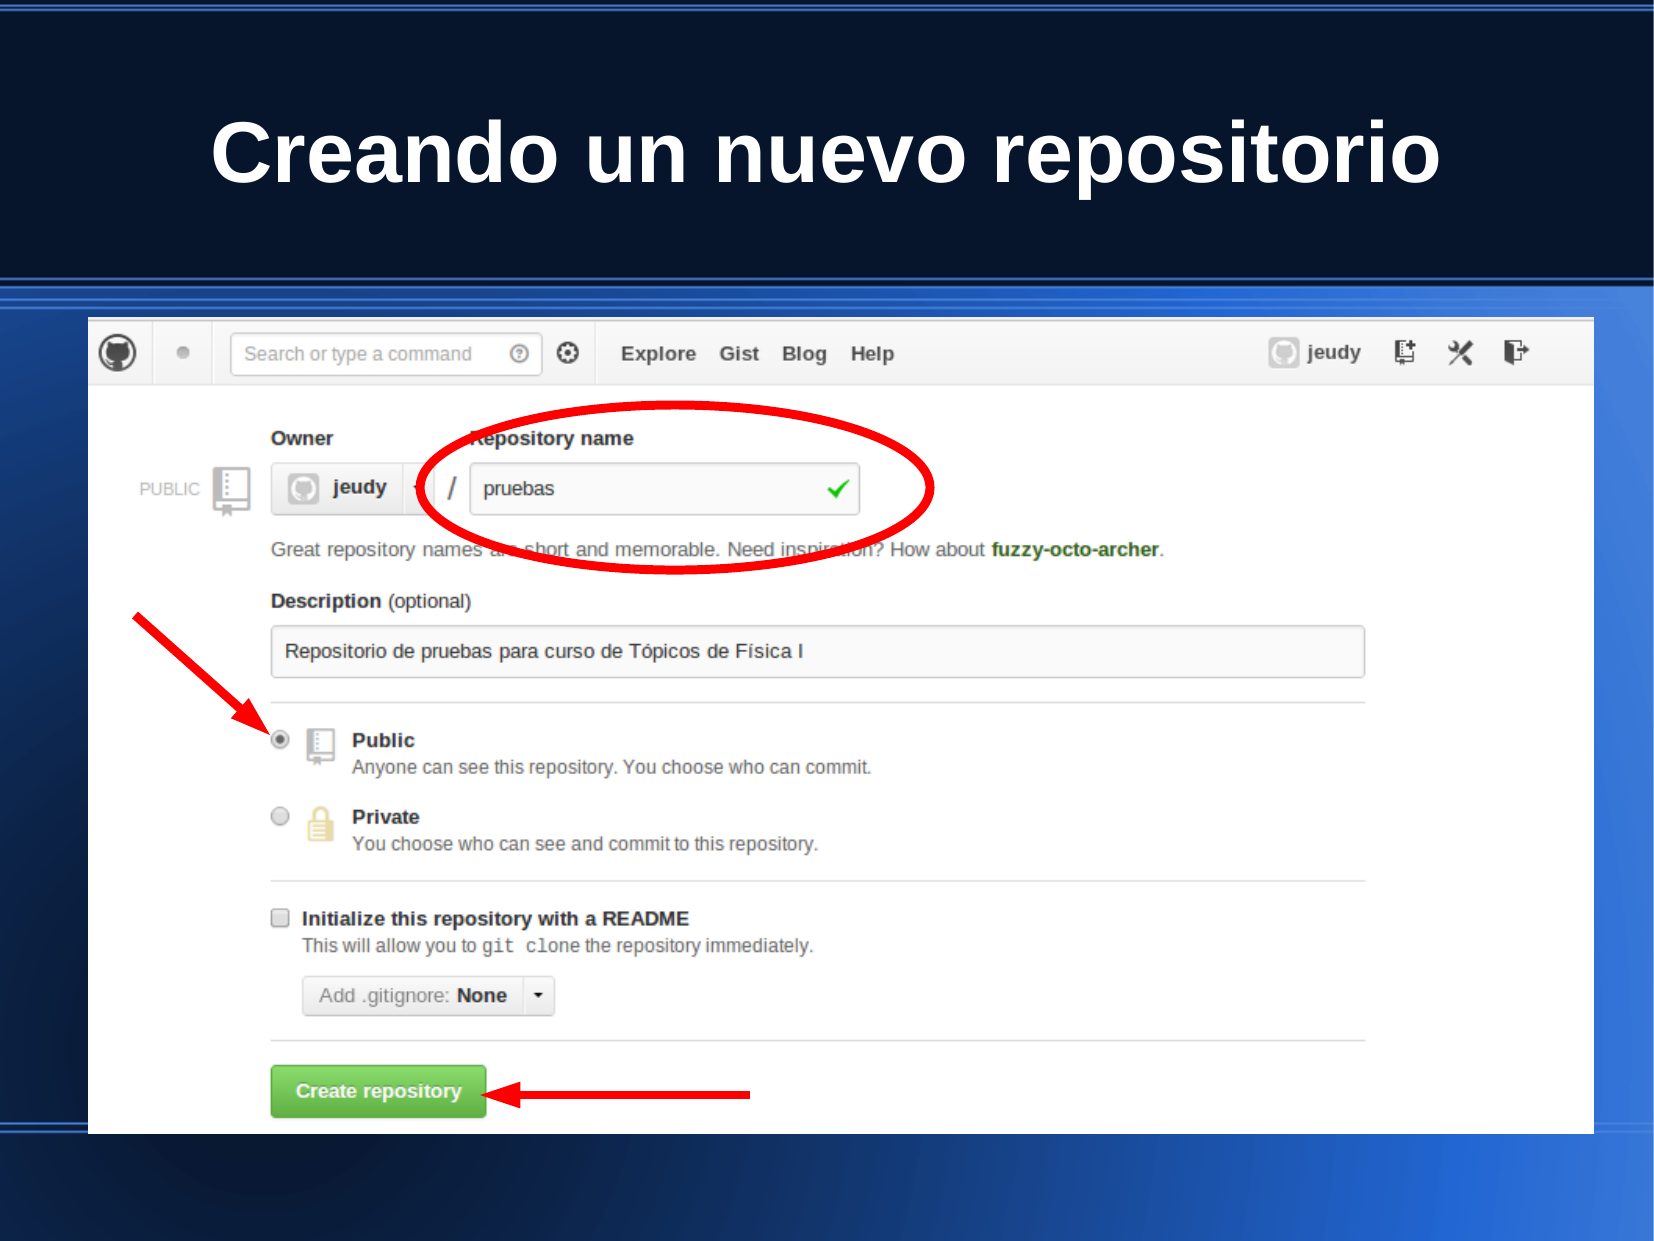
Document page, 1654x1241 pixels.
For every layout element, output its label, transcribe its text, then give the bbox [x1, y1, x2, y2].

title Creando un nuevo repositorio [82, 49, 1571, 257]
picture [0, 0, 1654, 1241]
